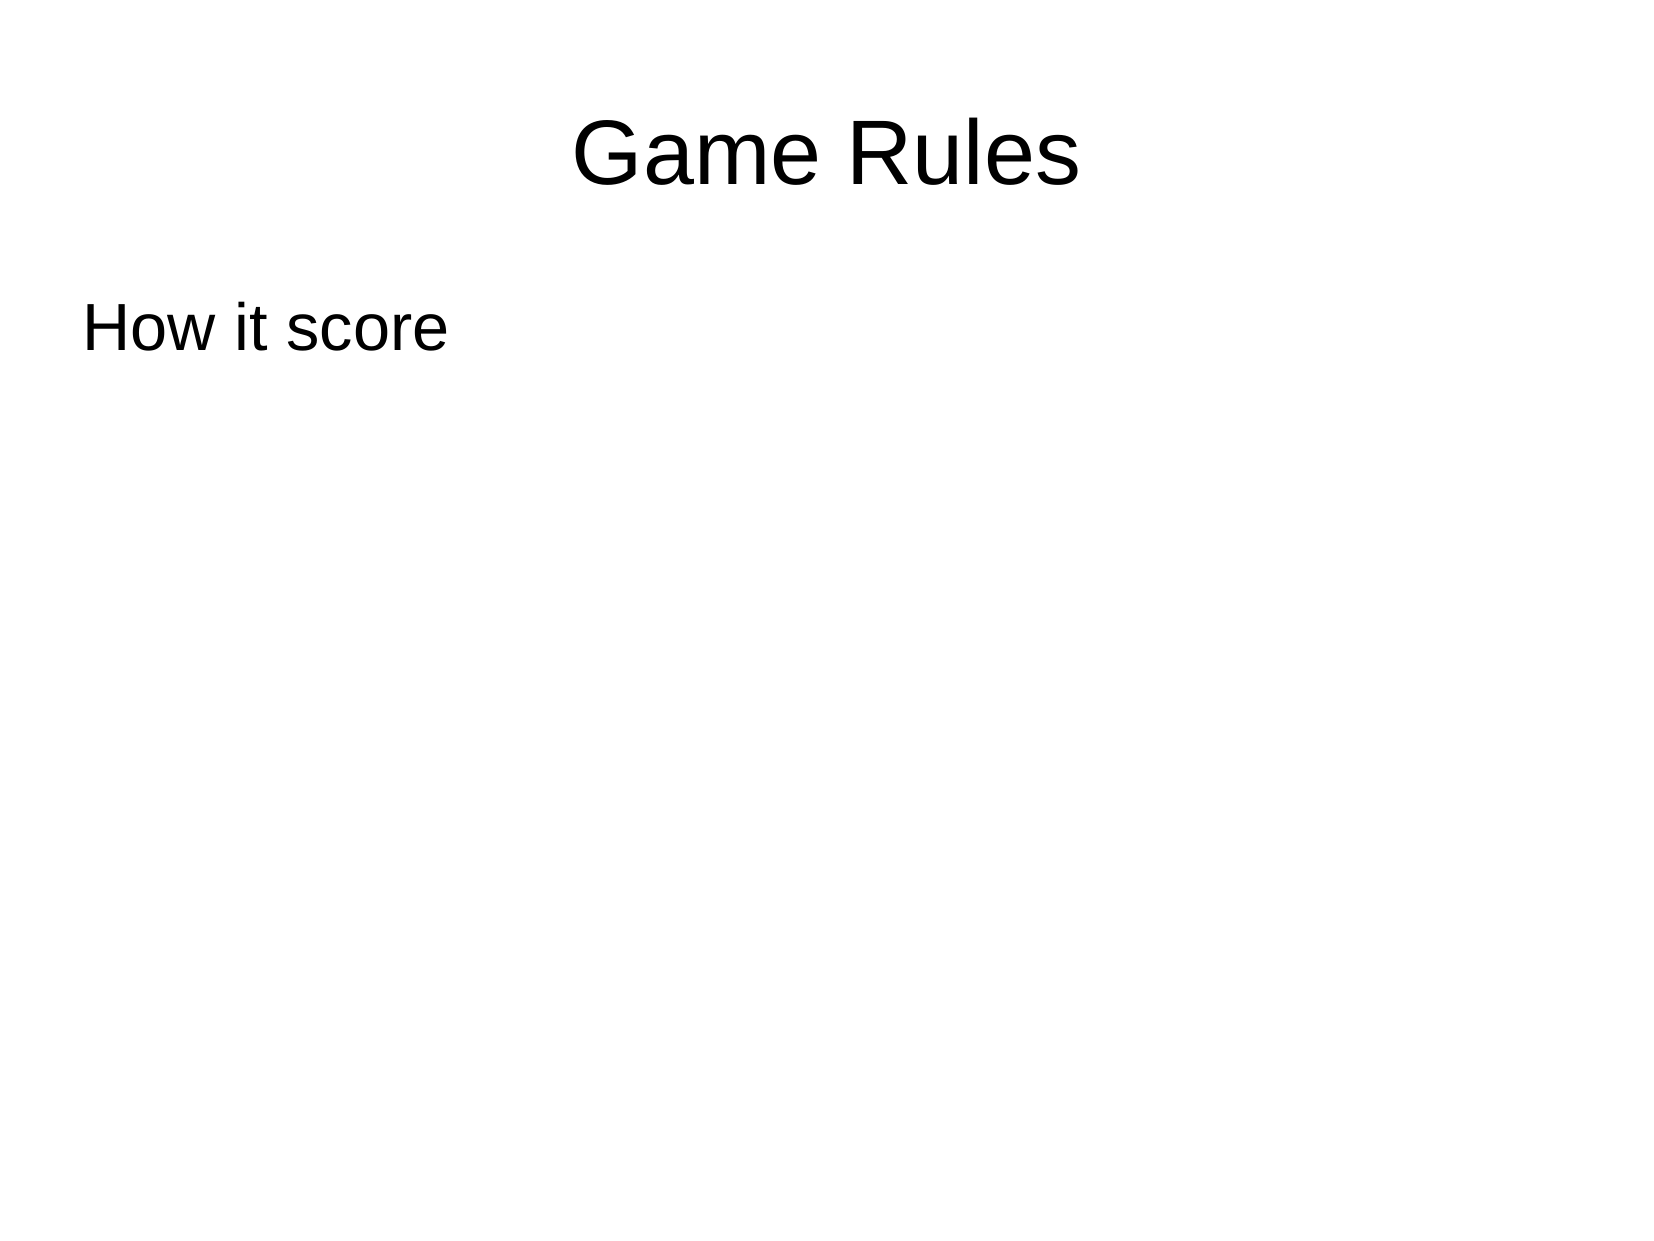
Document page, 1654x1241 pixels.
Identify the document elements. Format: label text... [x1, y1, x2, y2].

text_box How it score [82, 290, 1571, 1010]
title Game Rules [82, 49, 1571, 257]
